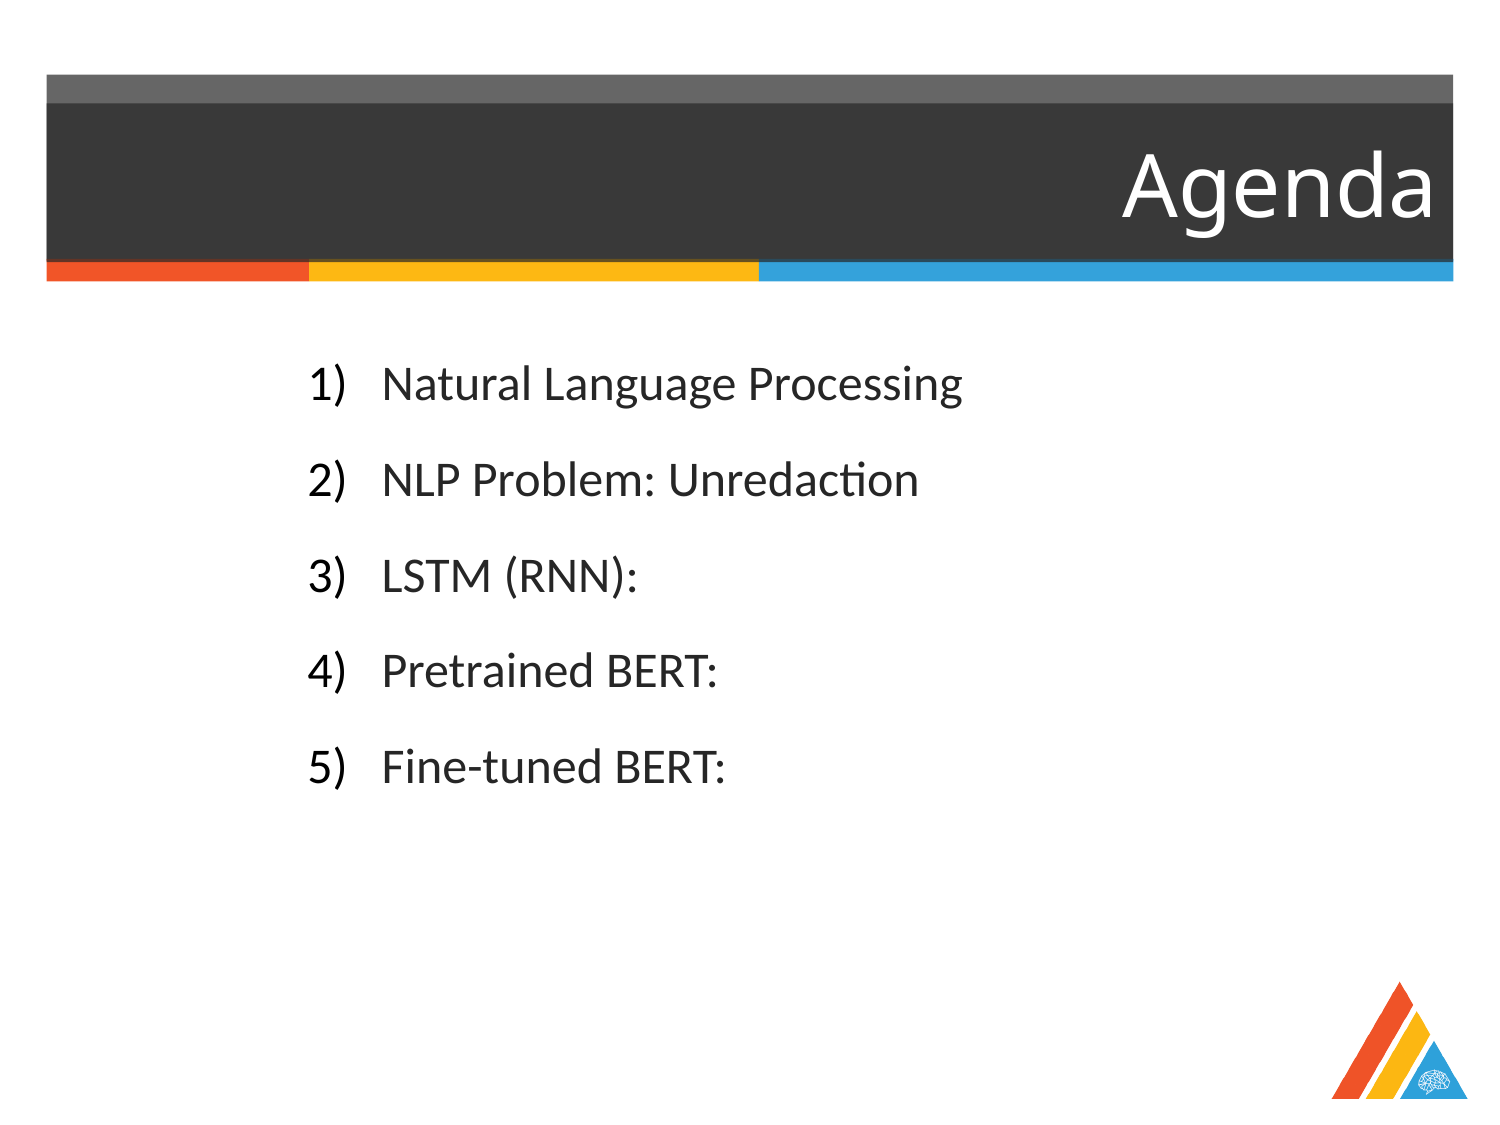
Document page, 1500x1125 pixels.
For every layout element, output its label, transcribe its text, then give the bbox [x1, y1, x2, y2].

title Agenda [46, 103, 1454, 263]
picture [1331, 981, 1468, 1099]
list Natural Language Processing NLP Problem: Unredaction LSTM (RNN): Pretrained BERT: Fine-tuned BERT: [292, 350, 1454, 1005]
